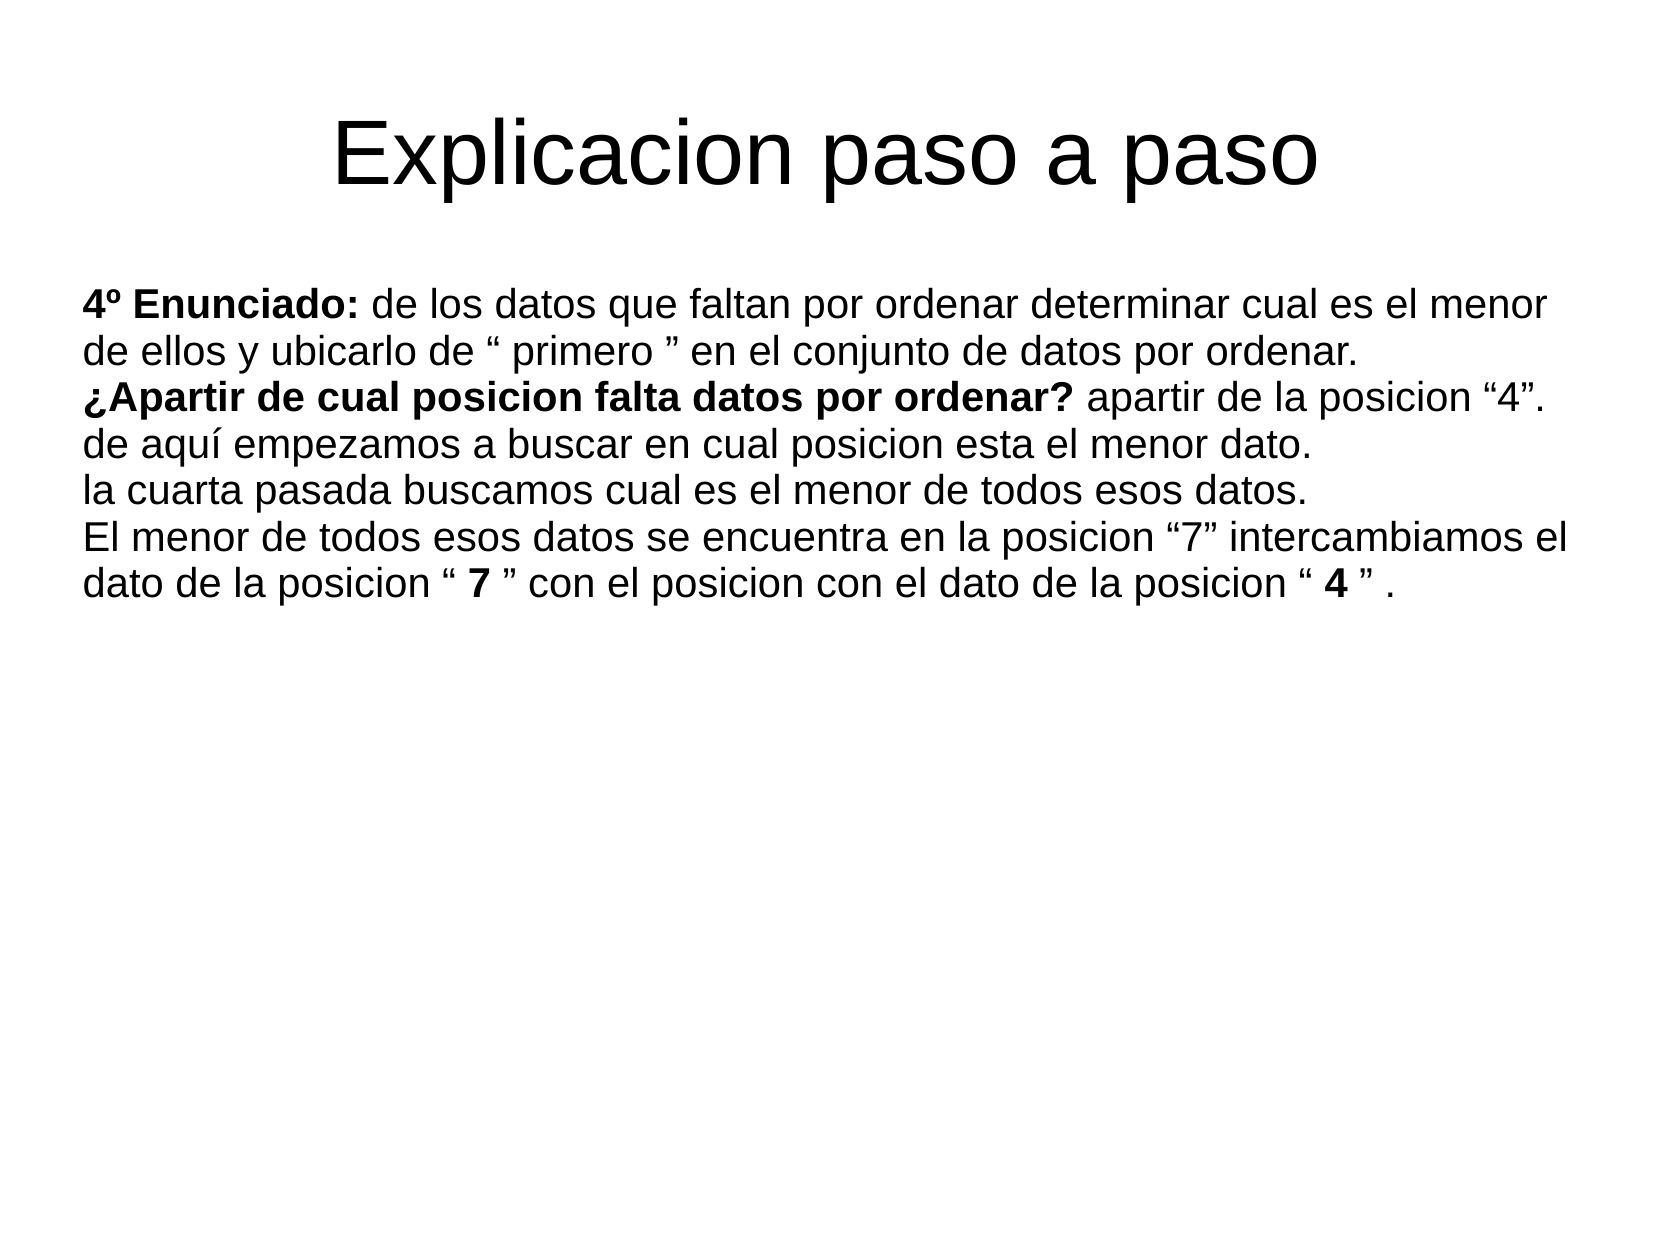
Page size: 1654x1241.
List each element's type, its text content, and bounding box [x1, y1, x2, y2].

title Explicacion paso a paso [82, 49, 1571, 257]
subtitle 4º Enunciado: de los datos que faltan por ordenar determinar cual es el menor de ellos y ubicarlo de “ primero ” en el conjunto de datos por ordenar. ¿Apartir de cual posicion falta datos por ordenar? apartir de la posicion “4”. de aquí empezamos a buscar en cual posicion esta el menor dato. la cuarta pasada buscamos cual es el menor de todos esos datos. El menor de todos esos datos se encuentra en la posicion “7” intercambiamos el dato de la posicion “ 7 ” con el posicion con el dato de la posicion “ 4 ” . [82, 276, 1571, 1122]
